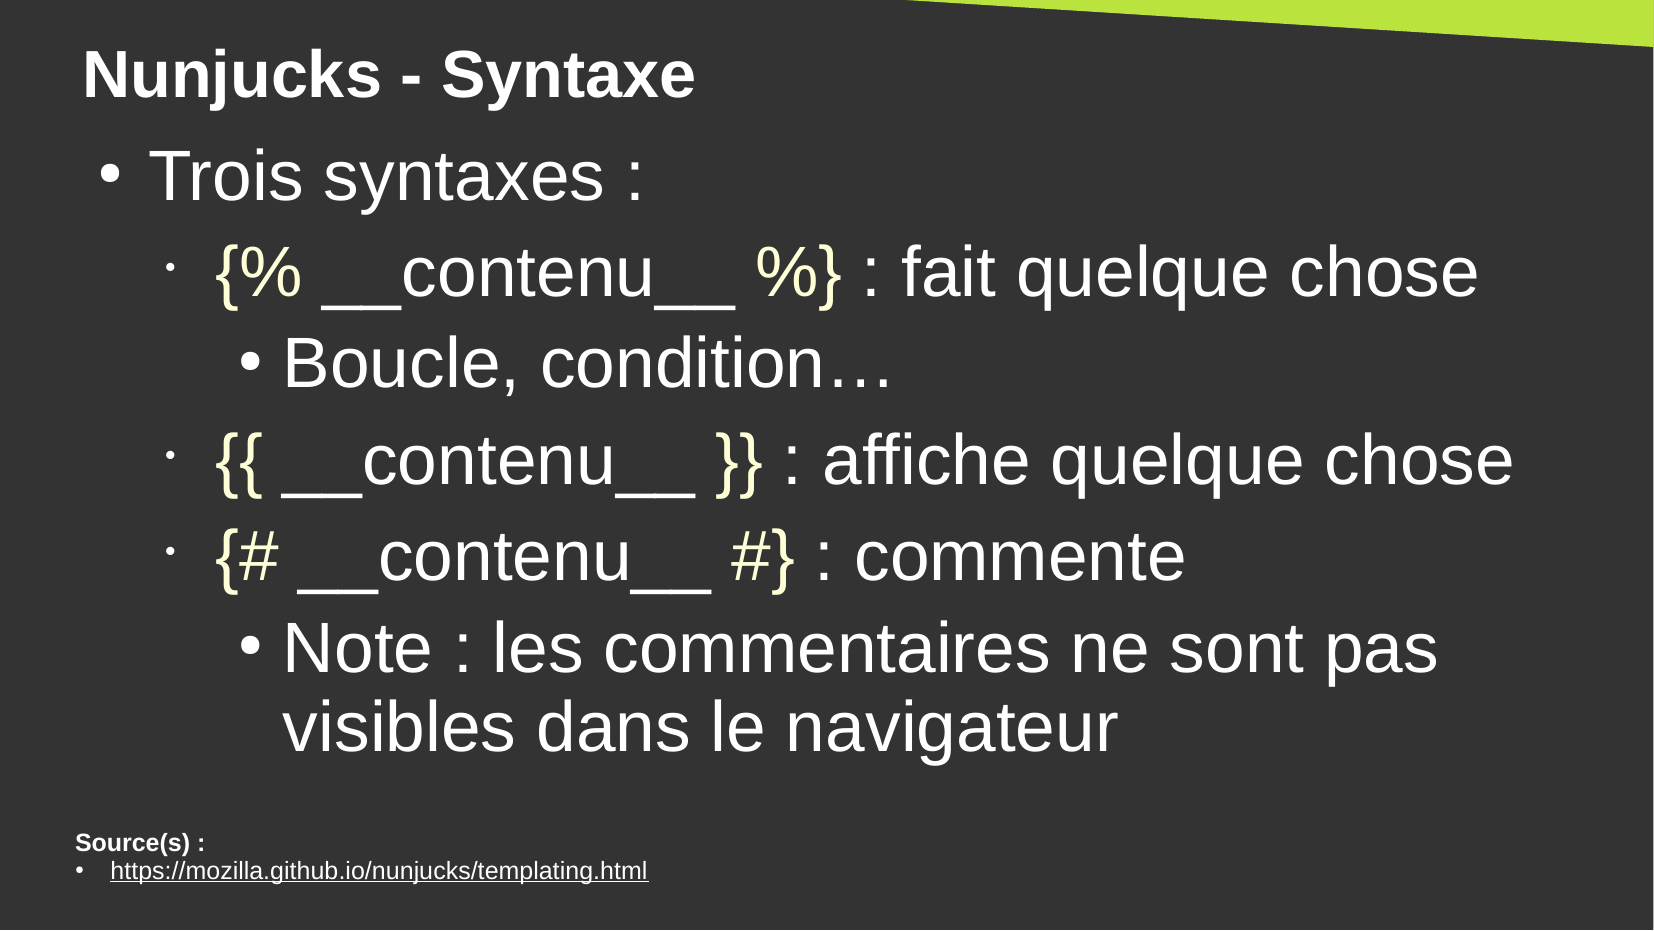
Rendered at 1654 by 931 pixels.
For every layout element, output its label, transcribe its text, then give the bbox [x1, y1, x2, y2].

title Nunjucks - Syntaxe [82, 37, 1571, 112]
list Trois syntaxes : {% __contenu__ %} : fait quelque chose Boucle, condition… {{ __contenu__ }} : affiche quelque chose {# __contenu__ #} : commente Note : les commentaires ne sont pas visibles dans le navigateur [80, 135, 1619, 768]
text_box Source(s) : https://mozilla.github.io/nunjucks/templating.html [60, 821, 1546, 931]
text_box [905, 0, 1654, 48]
